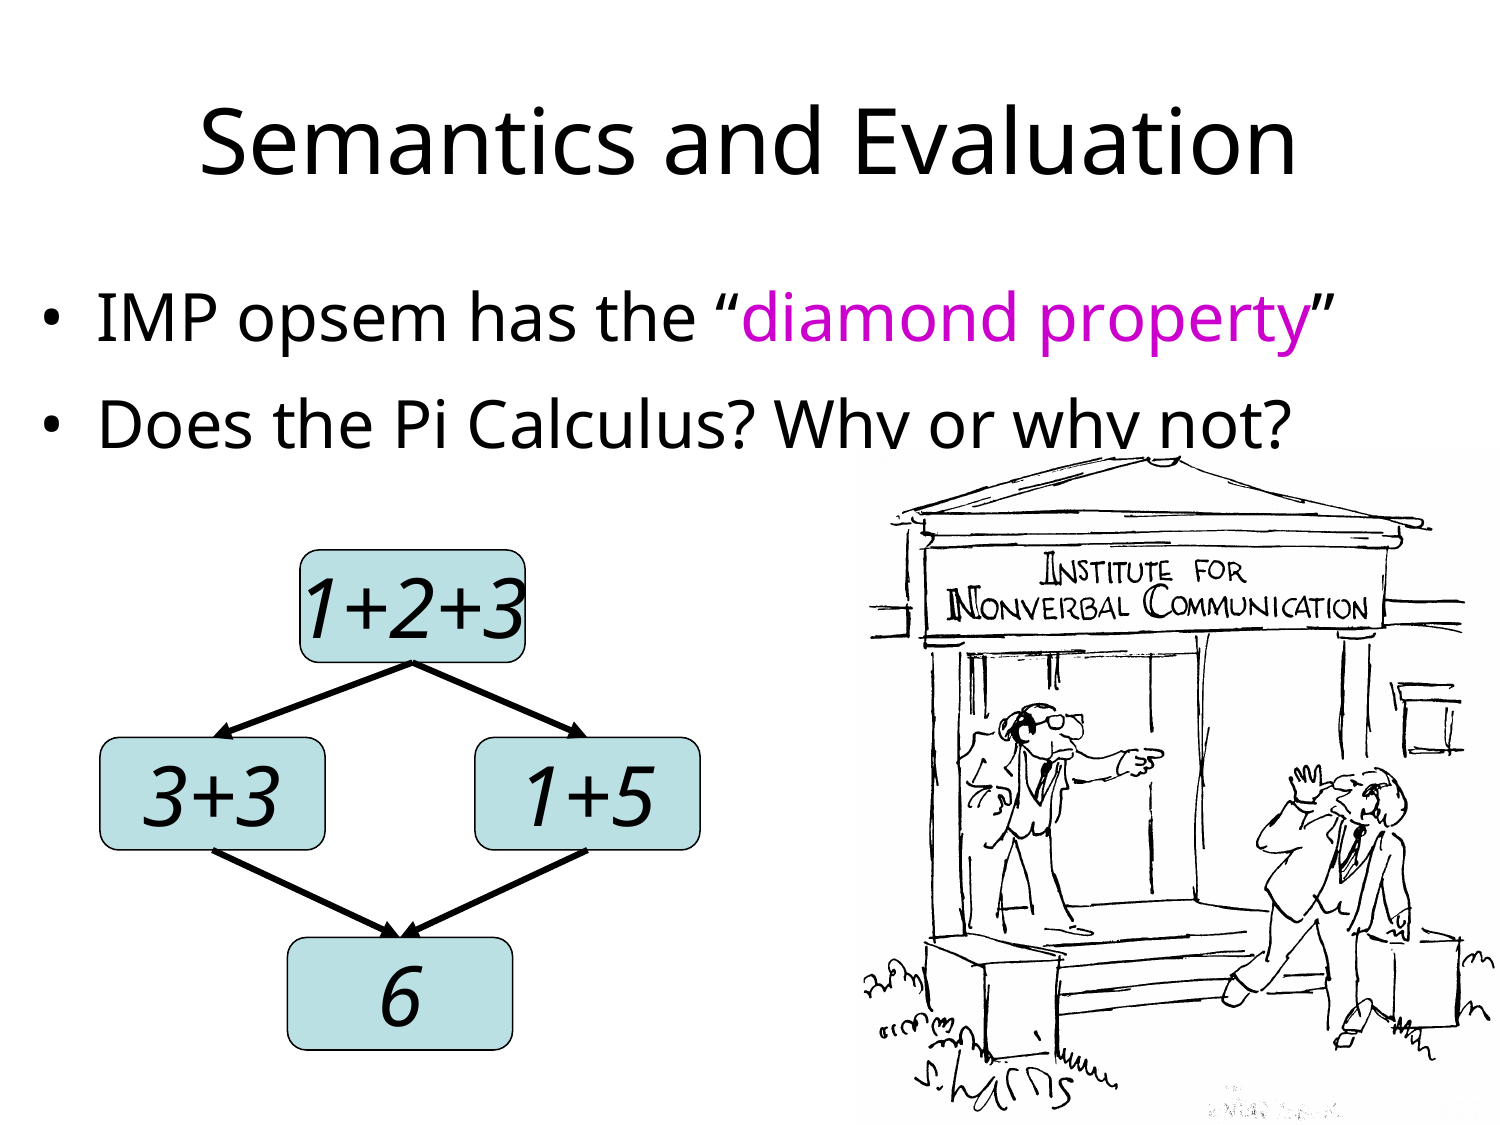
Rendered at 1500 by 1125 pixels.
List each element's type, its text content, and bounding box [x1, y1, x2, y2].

text_box 1+5 [474, 737, 701, 850]
picture [858, 449, 1500, 1125]
list IMP opsem has the “diamond property” Does the Pi Calculus? Why or why not? [24, 262, 1476, 1101]
text_box 3+3 [99, 737, 326, 850]
text_box 1+2+3 [300, 549, 526, 663]
title Semantics and Evaluation [24, 45, 1476, 233]
text_box 6 [287, 937, 513, 1051]
